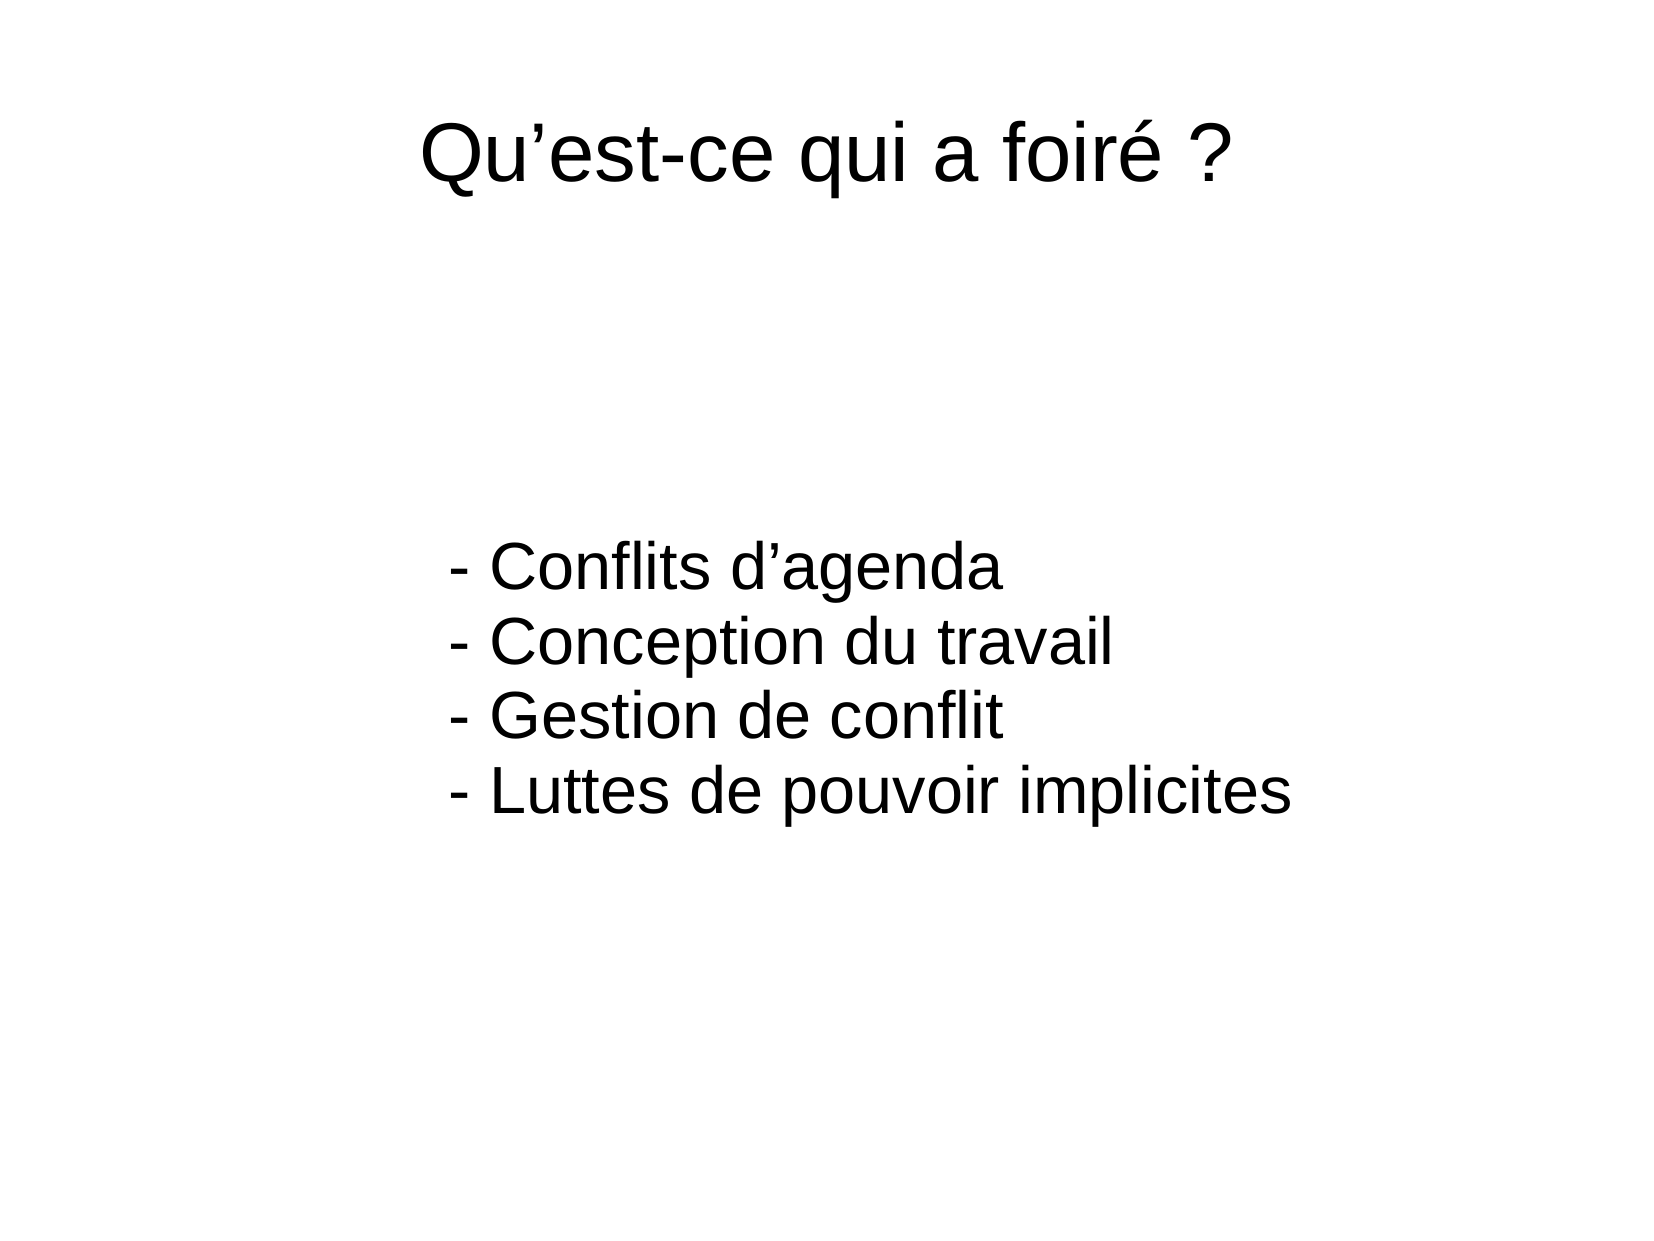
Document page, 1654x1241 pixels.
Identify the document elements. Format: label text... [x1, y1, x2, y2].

subtitle - Conflits d’agenda - Conception du travail - Gestion de conflit - Luttes de pouvoir implicites [448, 283, 1371, 981]
title Qu’est-ce qui a foiré ? [82, 49, 1571, 257]
